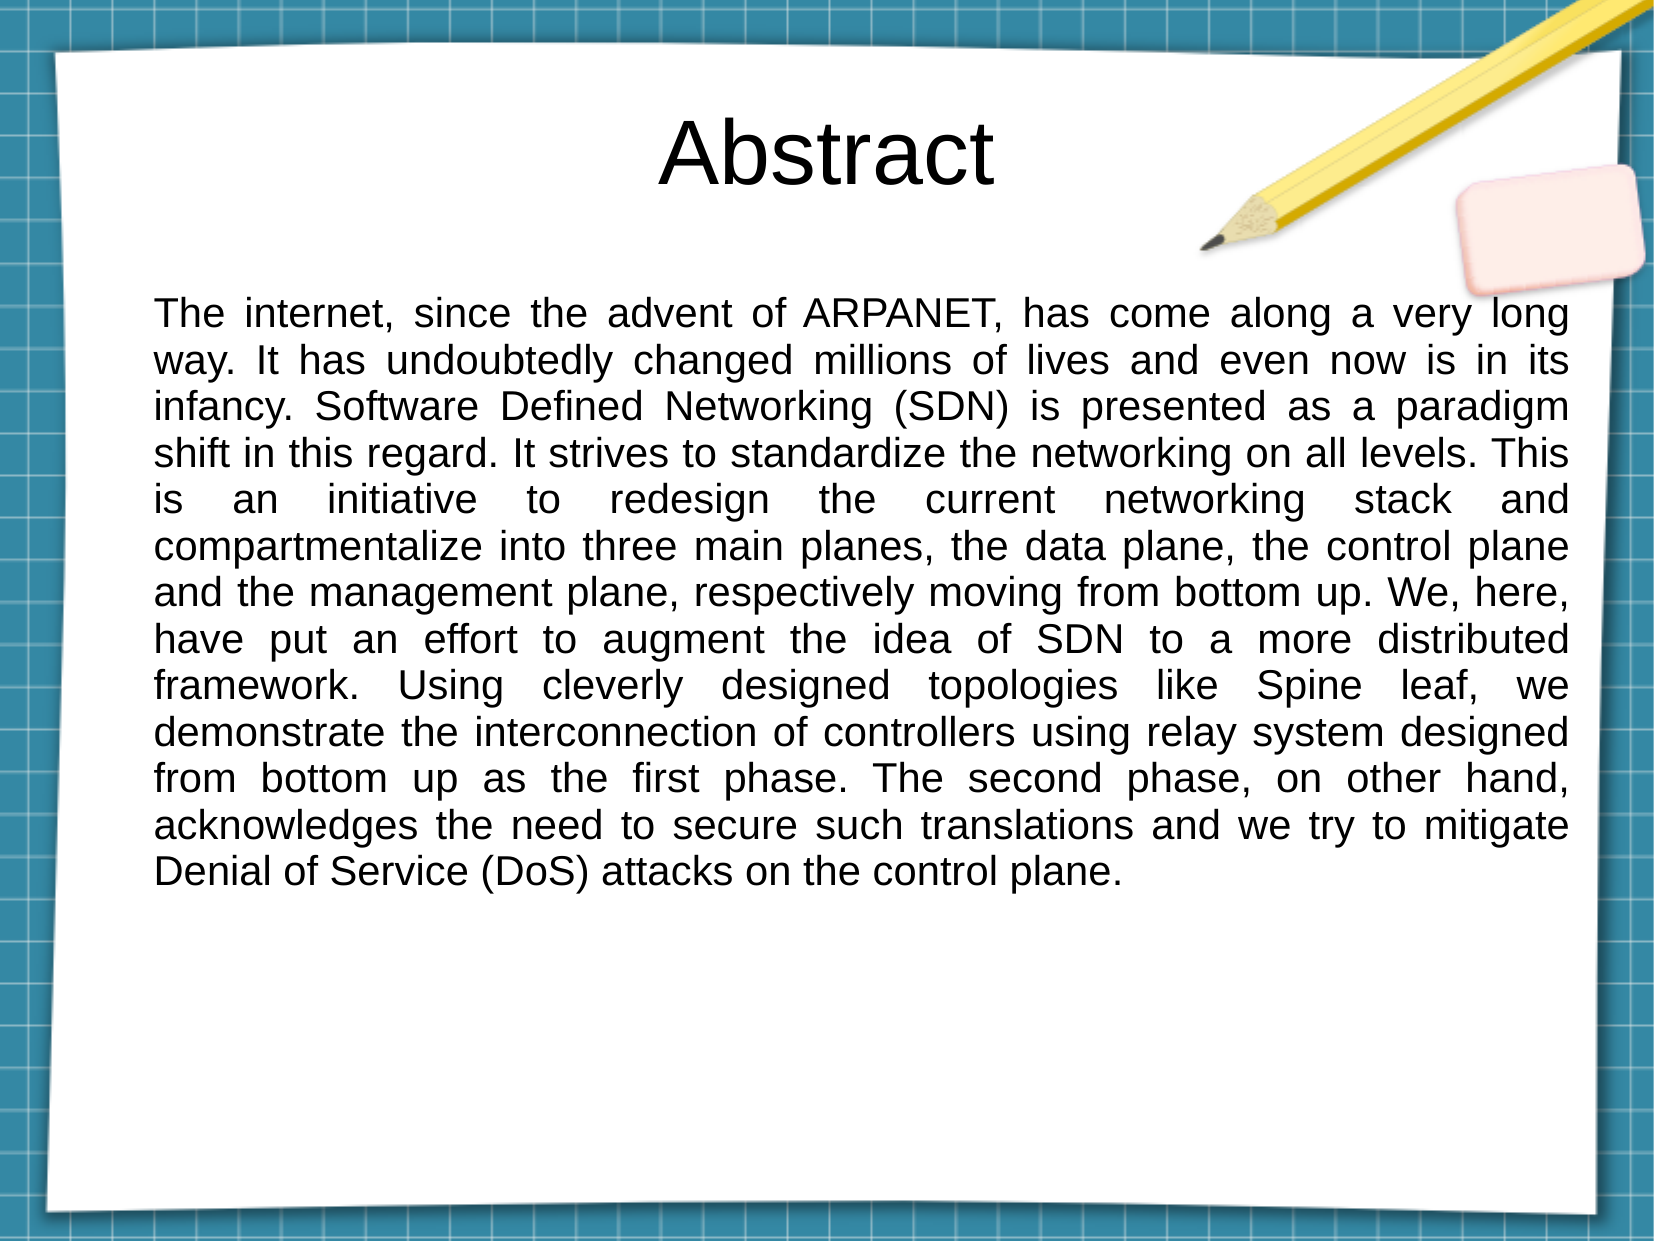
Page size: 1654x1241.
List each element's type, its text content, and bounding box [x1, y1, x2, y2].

picture [0, 0, 1654, 1241]
title Abstract [82, 49, 1571, 257]
list The internet, since the advent of ARPANET, has come along a very long way. It has undoubtedly changed millions of lives and even now is in its infancy. Software Defined Networking (SDN) is presented as a paradigm shift in this regard. It strives to standardize the networking on all levels. This is an initiative to redesign the current networking stack and compartmentalize into three main planes, the data plane, the control plane and the management plane, respectively moving from bottom up. We, here, have put an effort to augment the idea of SDN to a more distributed framework. Using cleverly designed topologies like Spine leaf, we demonstrate the interconnection of controllers using relay system designed from bottom up as the first phase. The second phase, on other hand, acknowledges the need to secure such translations and we try to mitigate Denial of Service (DoS) attacks on the control plane. [82, 290, 1571, 1010]
